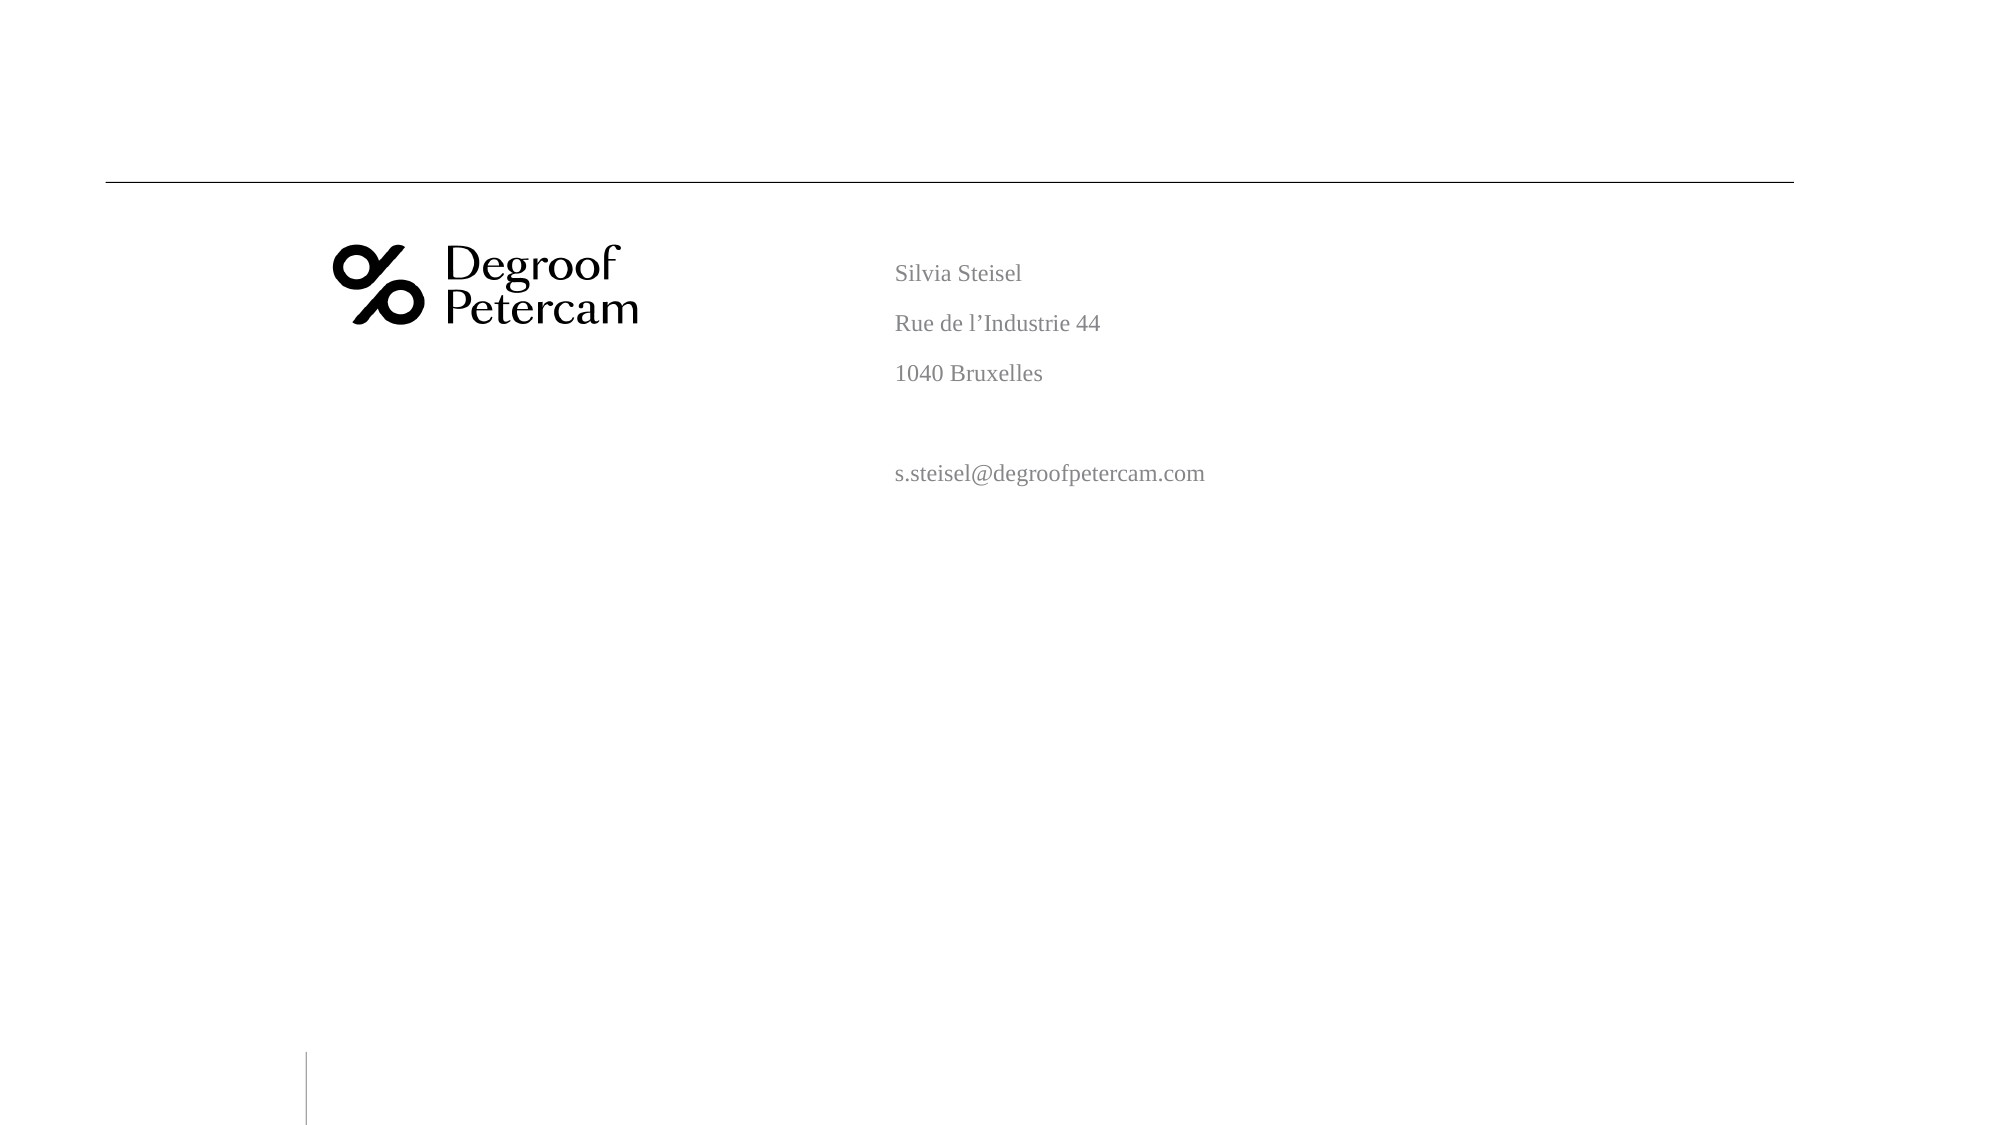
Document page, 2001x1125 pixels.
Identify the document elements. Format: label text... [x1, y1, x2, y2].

text_box Silvia Steisel Rue de l’Industrie 44 1040 Bruxelles s.steisel@degroofpetercam.com [887, 244, 1682, 560]
picture [301, 216, 668, 352]
